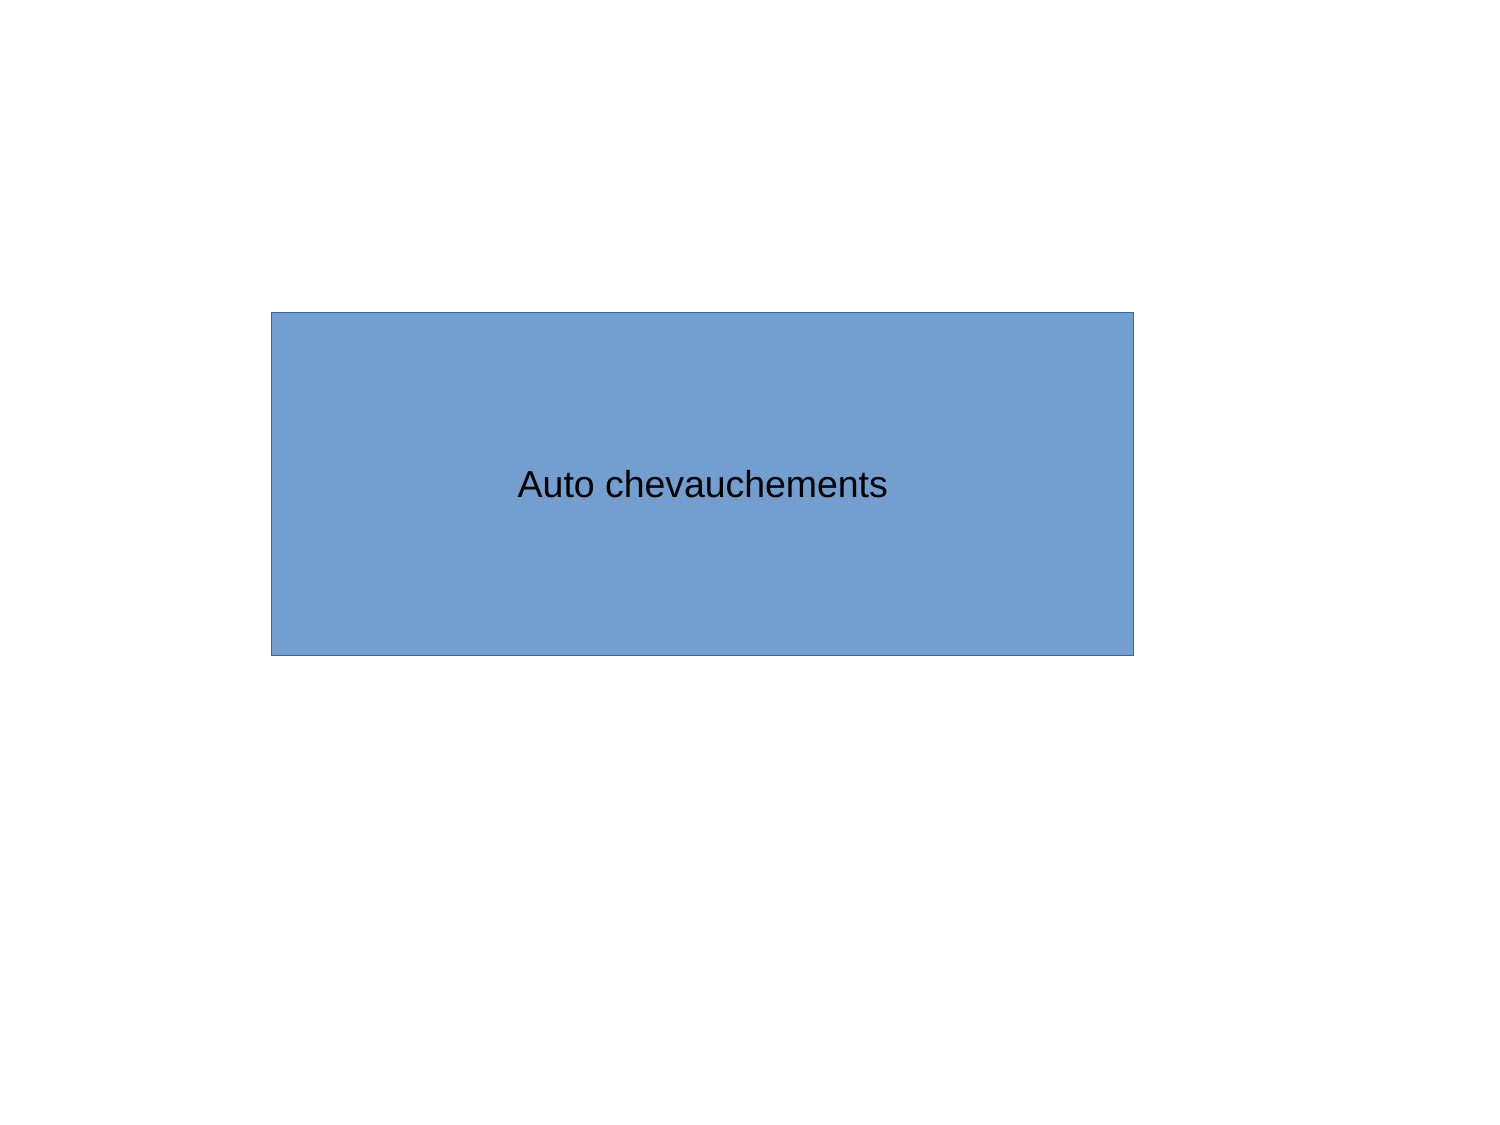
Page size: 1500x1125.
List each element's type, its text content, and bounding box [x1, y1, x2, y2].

text_box Auto chevauchements [271, 312, 1134, 656]
